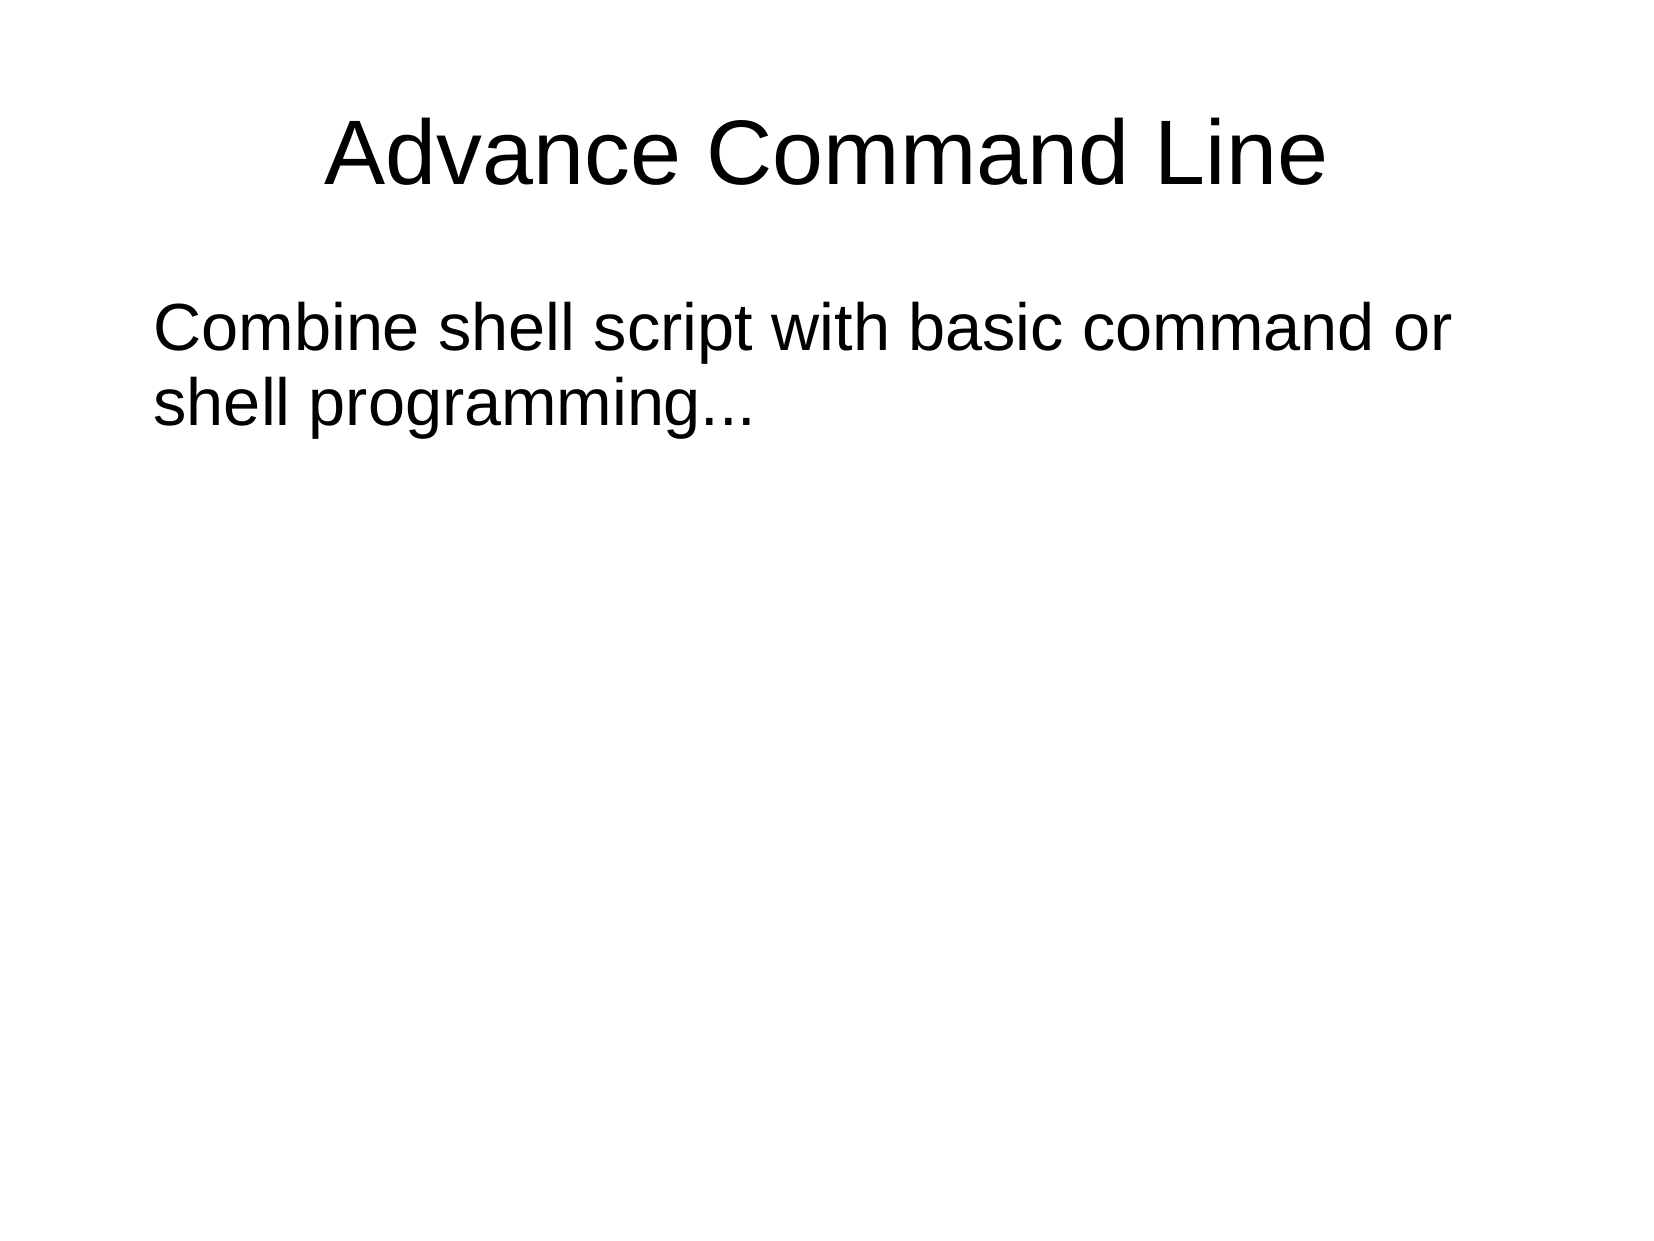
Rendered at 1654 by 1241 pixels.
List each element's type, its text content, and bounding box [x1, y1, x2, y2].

list Combine shell script with basic command or shell programming... [82, 290, 1571, 1109]
title Advance Command Line [82, 56, 1571, 250]
